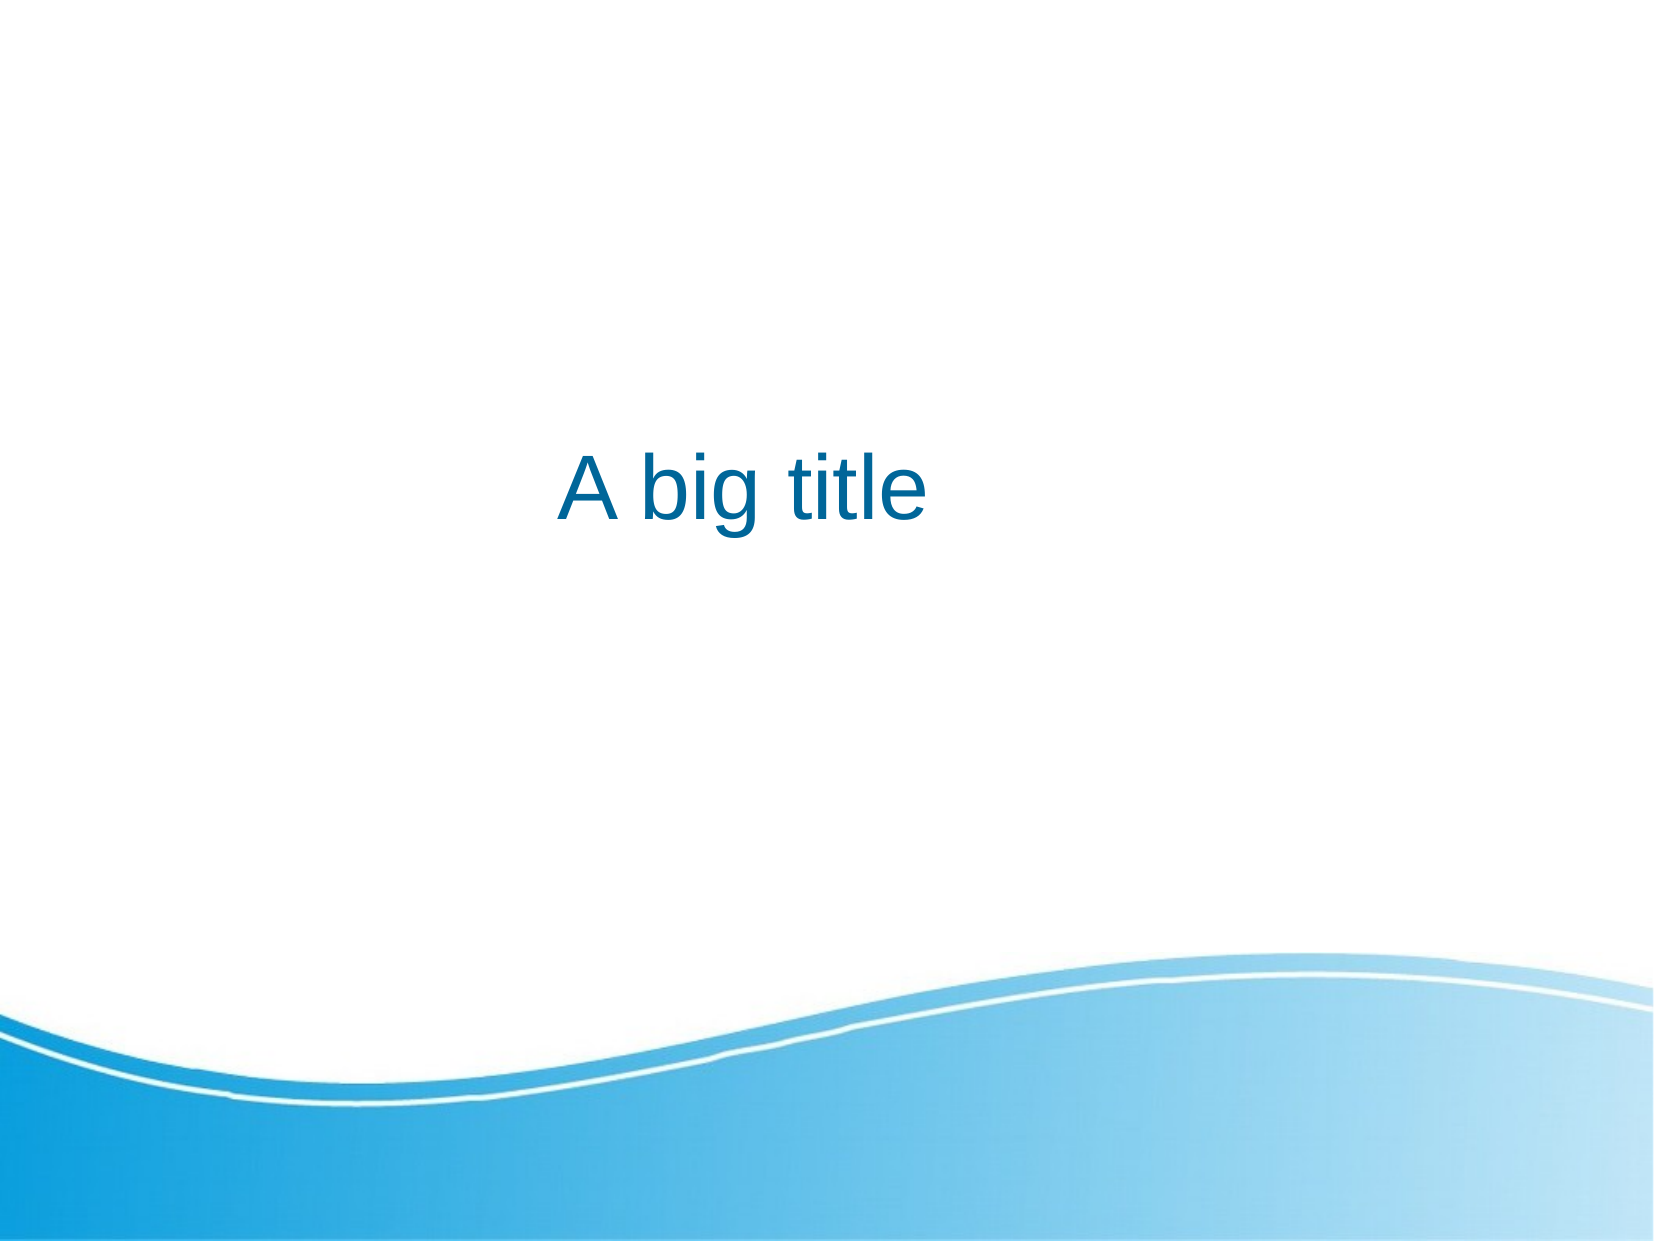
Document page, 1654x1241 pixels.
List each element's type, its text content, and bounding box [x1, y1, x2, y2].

picture [0, 952, 1654, 1241]
title A big title [0, 384, 1489, 592]
